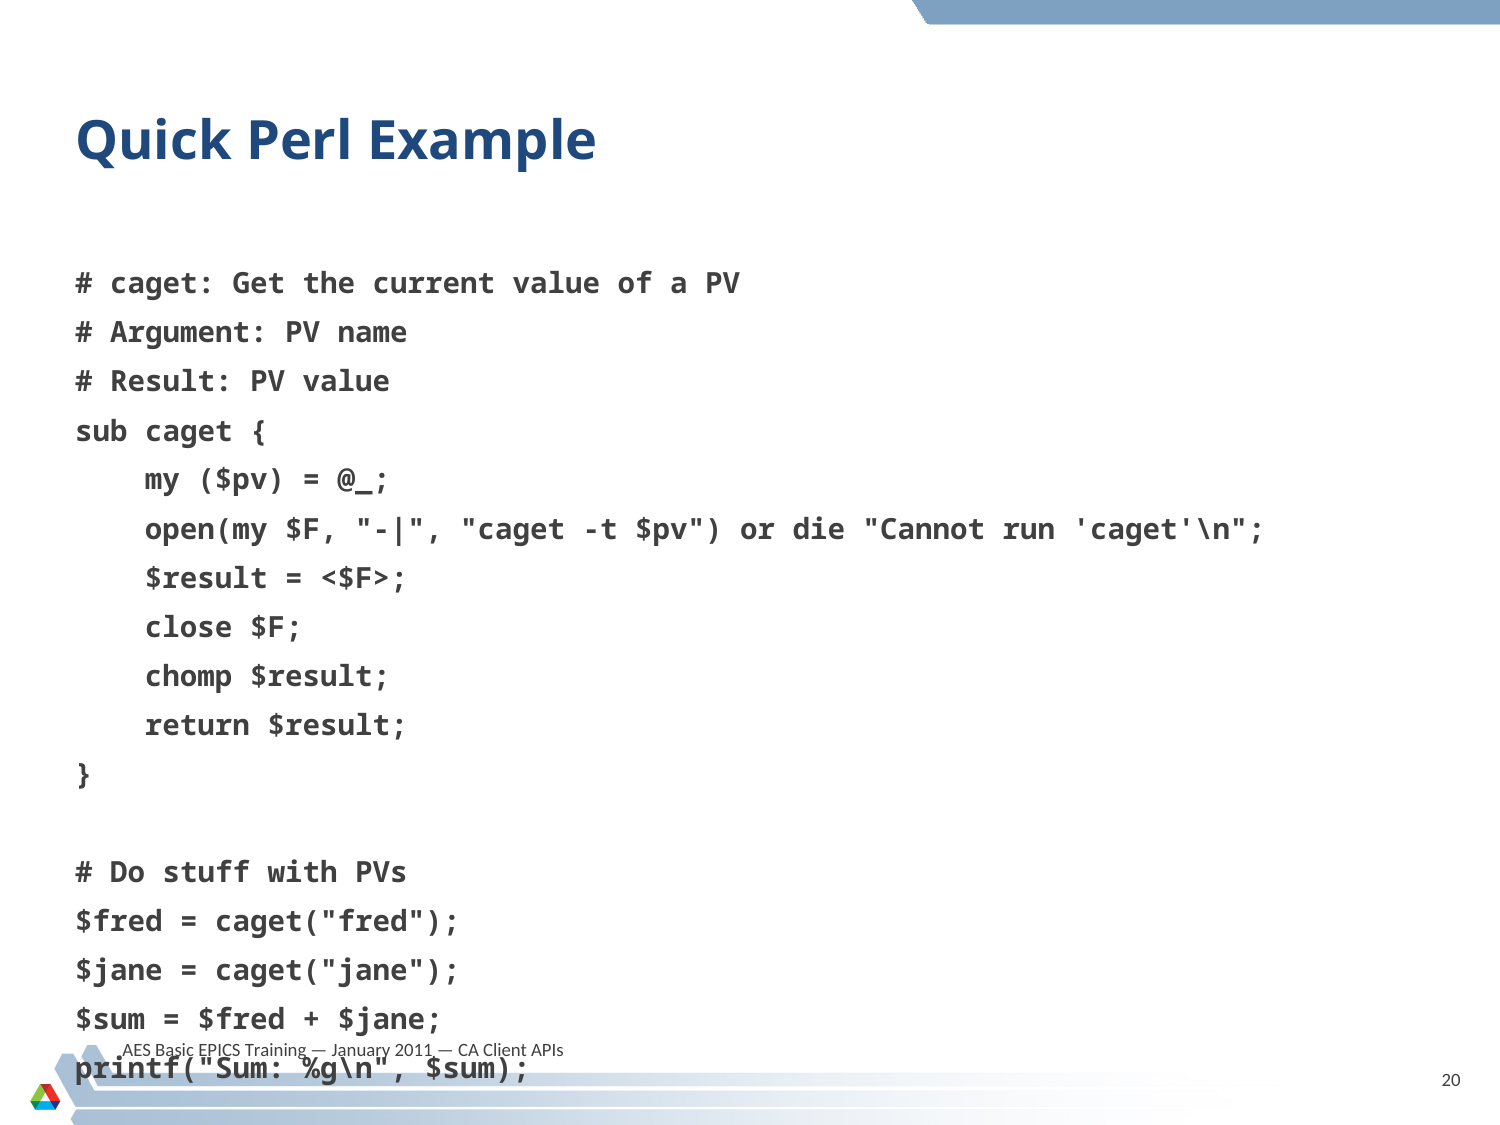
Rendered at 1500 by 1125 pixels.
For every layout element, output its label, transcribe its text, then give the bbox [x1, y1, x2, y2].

picture [0, 1037, 1500, 1125]
picture [0, 0, 1500, 26]
list # caget: Get the current value of a PV # Argument: PV name # Result: PV value sub caget { my ($pv) = @_; open(my $F, "-|", "caget -t $pv") or die "Cannot run 'caget'\n"; $result = <$F>; close $F; chomp $result; return $result; } # Do stuff with PVs $fred = caget("fred"); $jane = caget("jane"); $sum = $fred + $jane; printf("Sum: %g\n", $sum); [75, 262, 1426, 1006]
title Quick Perl Example [75, 107, 1426, 171]
